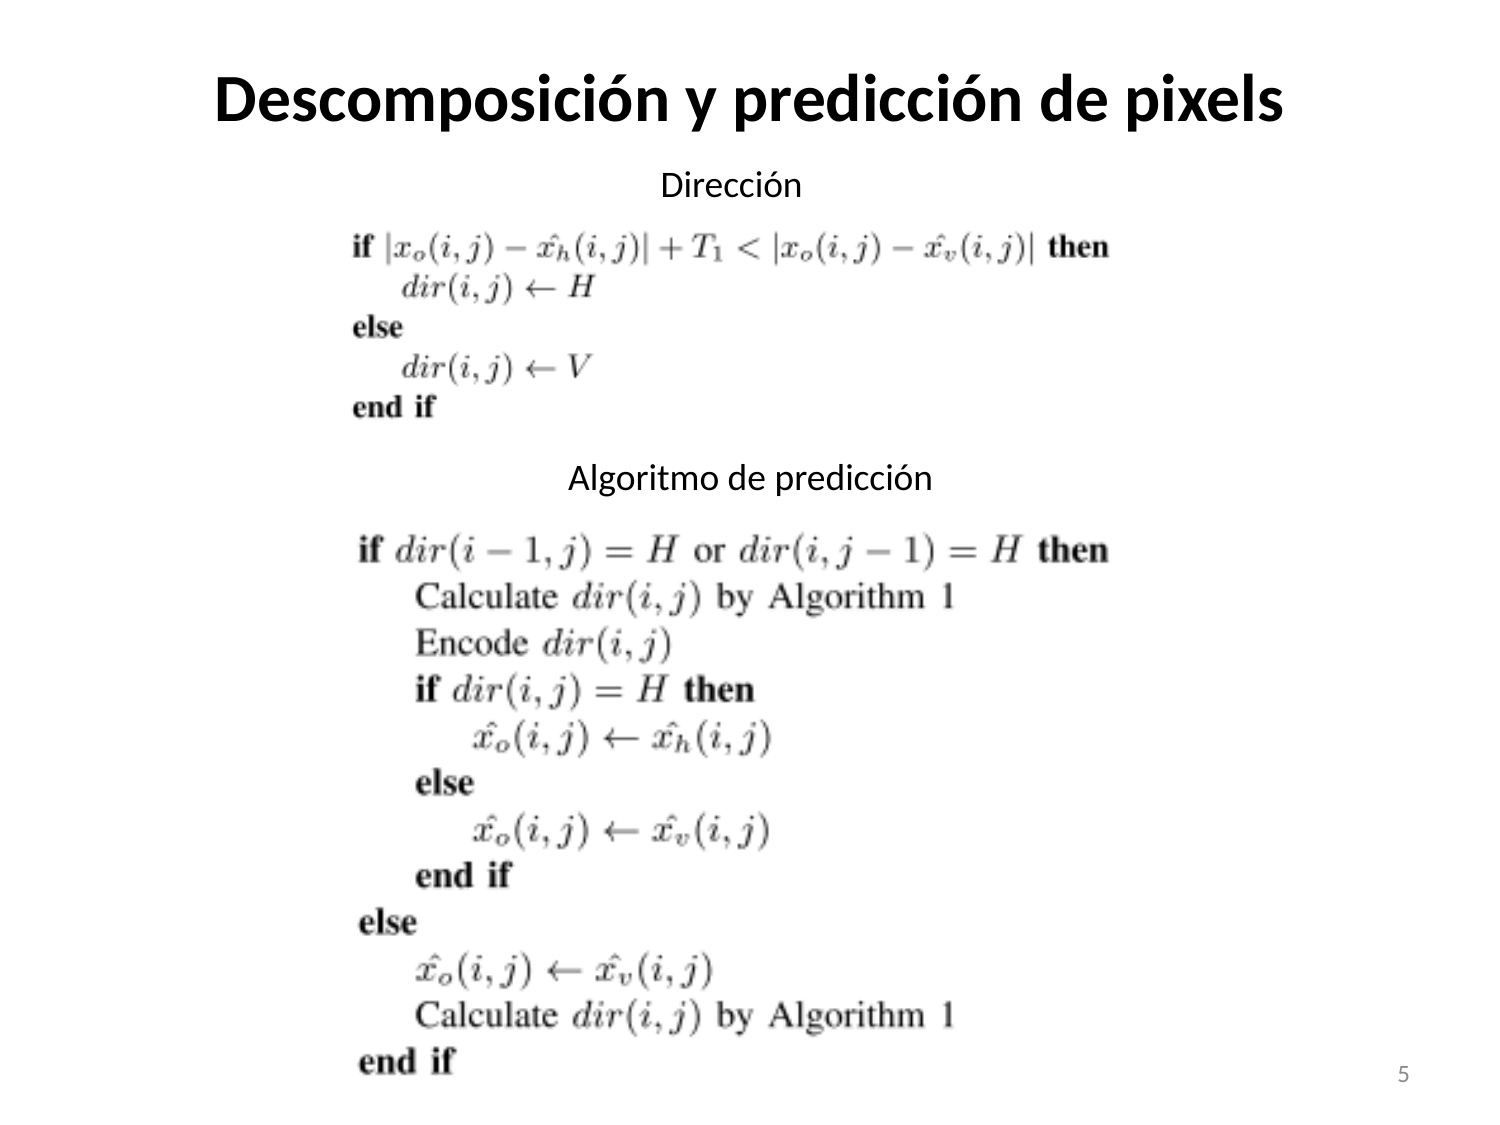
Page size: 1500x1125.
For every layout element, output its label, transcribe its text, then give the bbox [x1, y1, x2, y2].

title Descomposición y predicción de pixels [75, 45, 1425, 233]
text_box Algoritmo de predicción [553, 445, 949, 506]
chart [328, 223, 1114, 422]
chart [328, 515, 1129, 1079]
text_box Dirección [645, 152, 818, 213]
slide_number <número> [1074, 1042, 1425, 1103]
